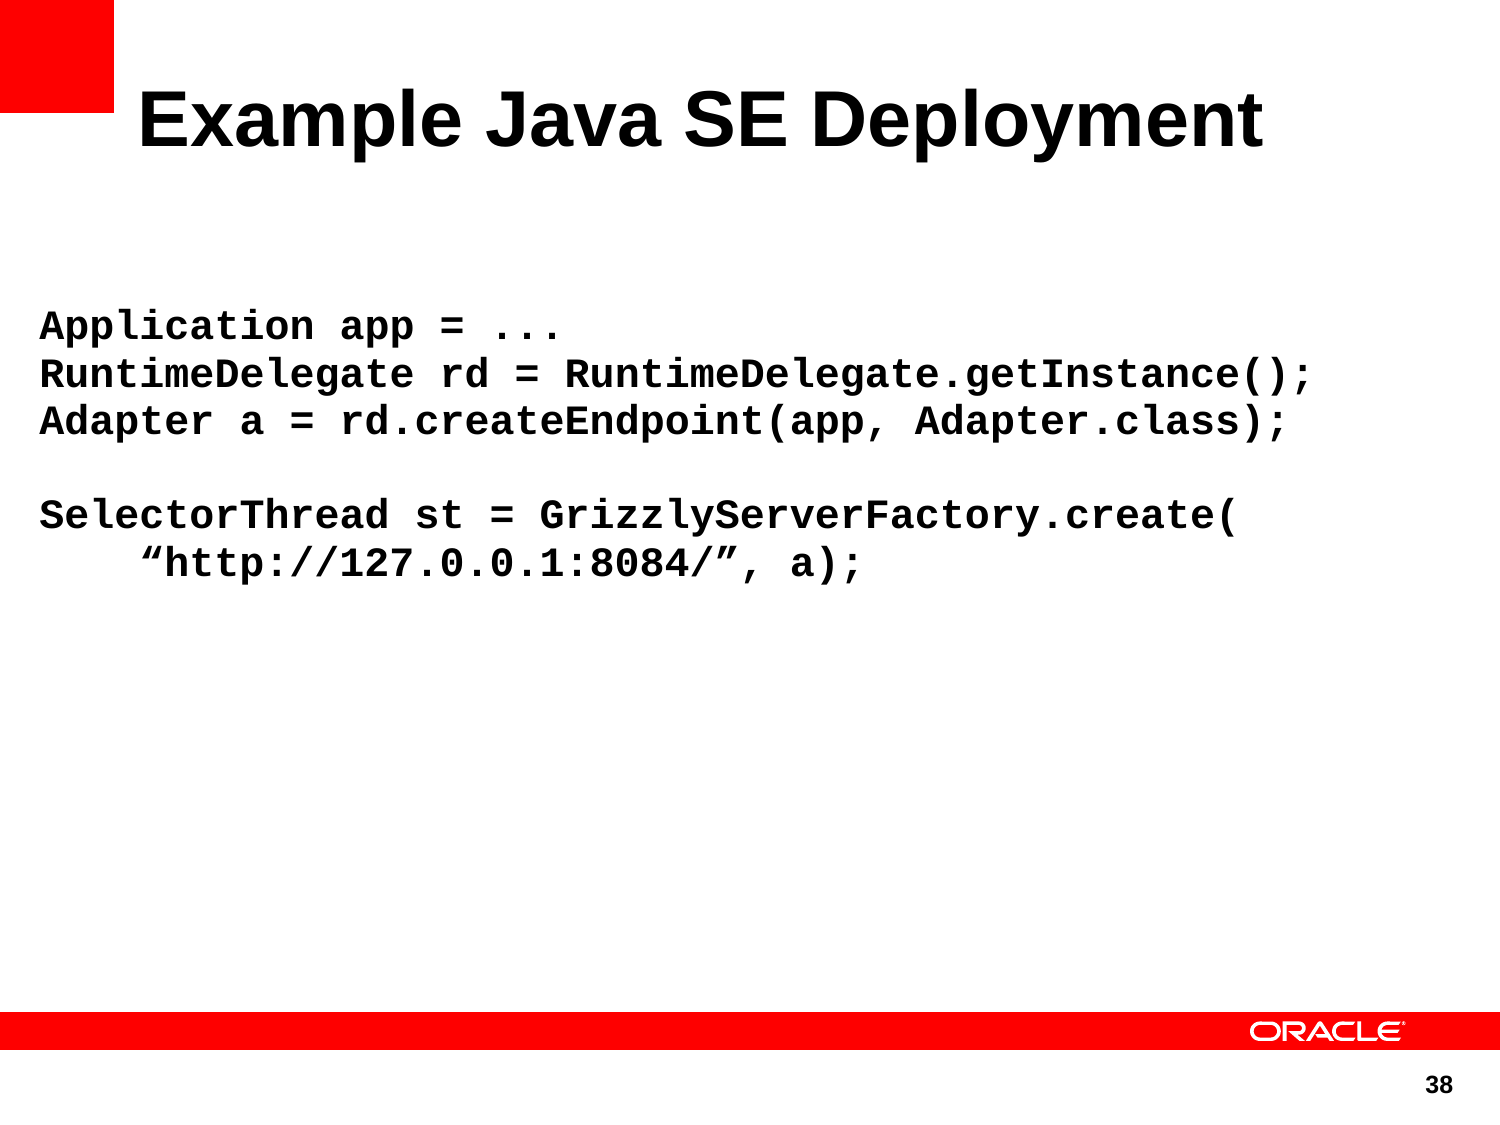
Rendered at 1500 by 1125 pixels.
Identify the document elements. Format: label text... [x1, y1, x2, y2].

picture [0, 0, 114, 113]
picture [0, 1012, 1500, 1050]
list Application app = ... RuntimeDelegate rd = RuntimeDelegate.getInstance(); Adapter a = rd.createEndpoint(app, Adapter.class); SelectorThread st = GrizzlyServerFactory.create( “http://127.0.0.1:8084/”, a); [39, 305, 1390, 640]
title Example Java SE Deployment [137, 75, 1382, 230]
